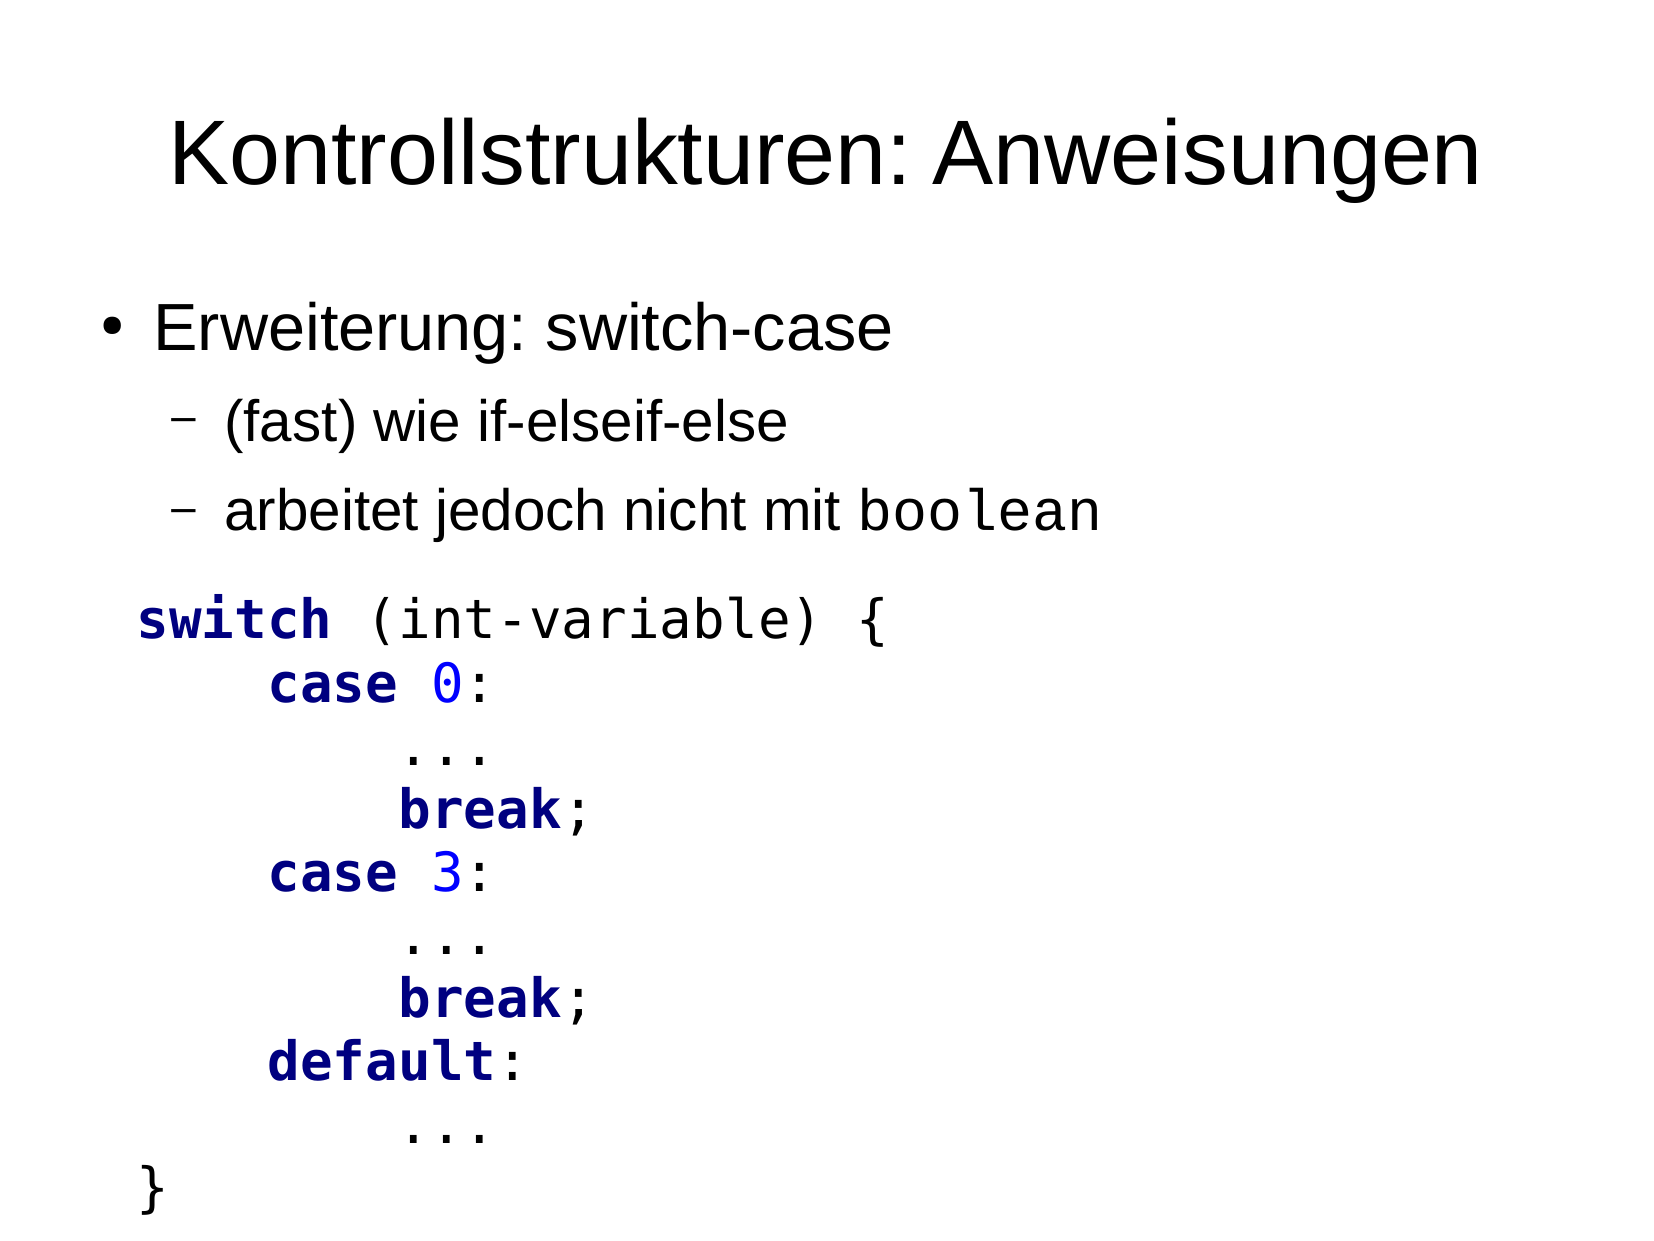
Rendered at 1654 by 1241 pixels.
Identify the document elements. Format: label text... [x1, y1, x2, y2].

list Erweiterung: switch-case (fast) wie if-elseif-else arbeitet jedoch nicht mit boolean [82, 290, 1571, 1216]
title Kontrollstrukturen: Anweisungen [82, 49, 1571, 257]
text_box switch (int-variable) { case 0: ... break; case 3: ... break; default: ... } [121, 581, 1532, 1241]
